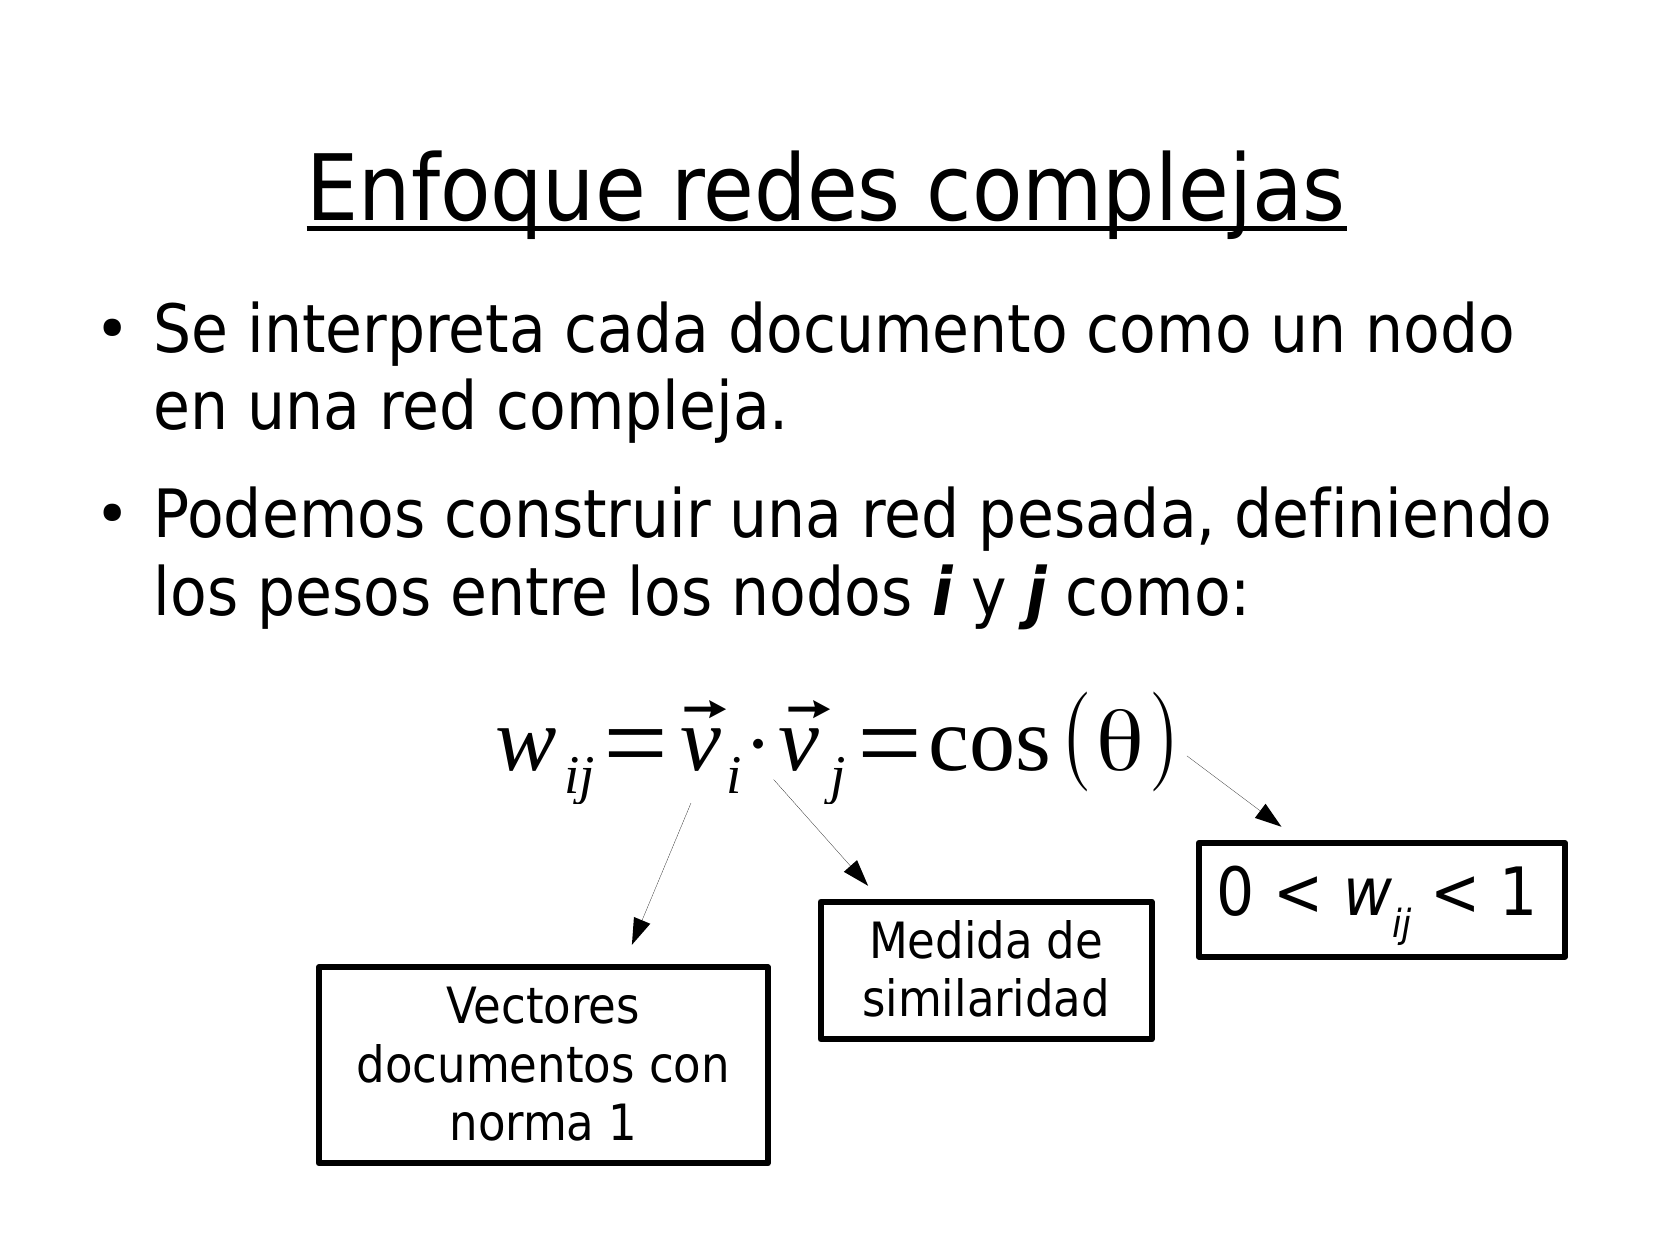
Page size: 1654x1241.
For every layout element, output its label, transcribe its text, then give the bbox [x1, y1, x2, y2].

text_box Vectores documentos con norma 1 [318, 967, 768, 1164]
title Enfoque redes complejas [82, 84, 1571, 290]
text_box 0 < wij < 1 [1198, 842, 1565, 957]
list Se interpreta cada documento como un nodo en una red compleja. Podemos construir una red pesada, definiendo los pesos entre los nodos i y j como: [82, 290, 1571, 1010]
chart [472, 685, 1203, 804]
text_box Medida de similaridad [820, 901, 1152, 1040]
